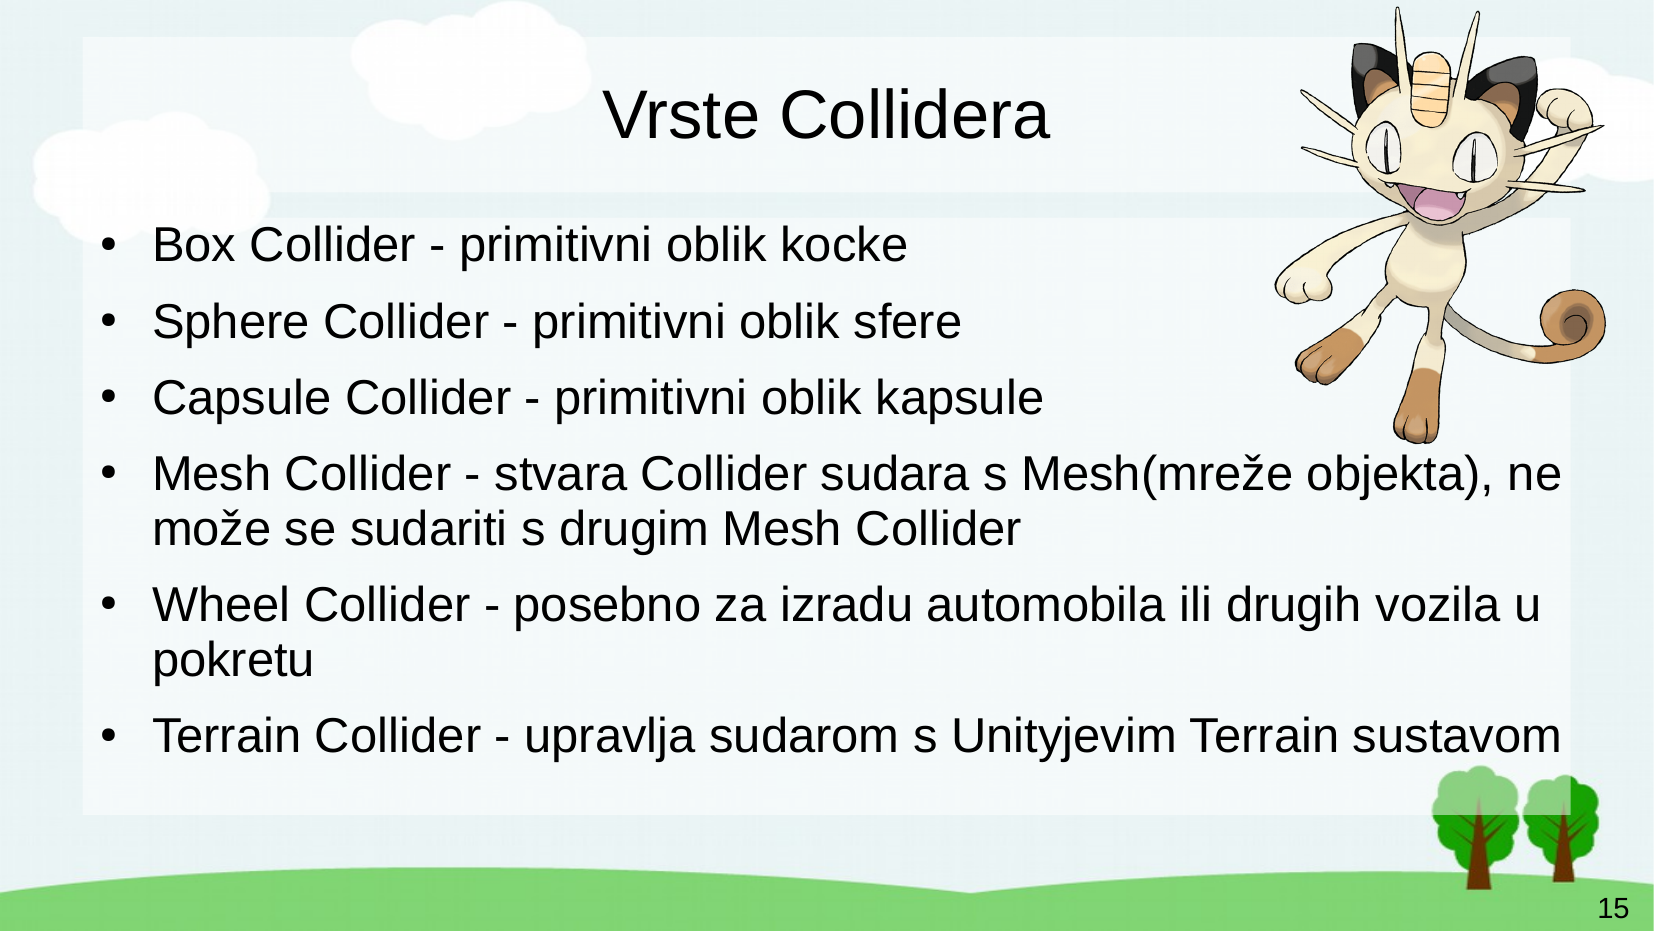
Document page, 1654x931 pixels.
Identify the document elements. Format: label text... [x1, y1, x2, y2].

list Box Collider - primitivni oblik kocke Sphere Collider - primitivni oblik sfere Capsule Collider - primitivni oblik kapsule Mesh Collider - stvara Collider sudara s Mesh(mreže objekta), ne može se sudariti s drugim Mesh Collider Wheel Collider - posebno za izradu automobila ili drugih vozila u pokretu Terrain Collider - upravlja sudarom s Unityjevim Terrain sustavom [82, 217, 1571, 815]
picture [0, 0, 1654, 931]
title Vrste Collidera [82, 36, 1263, 193]
